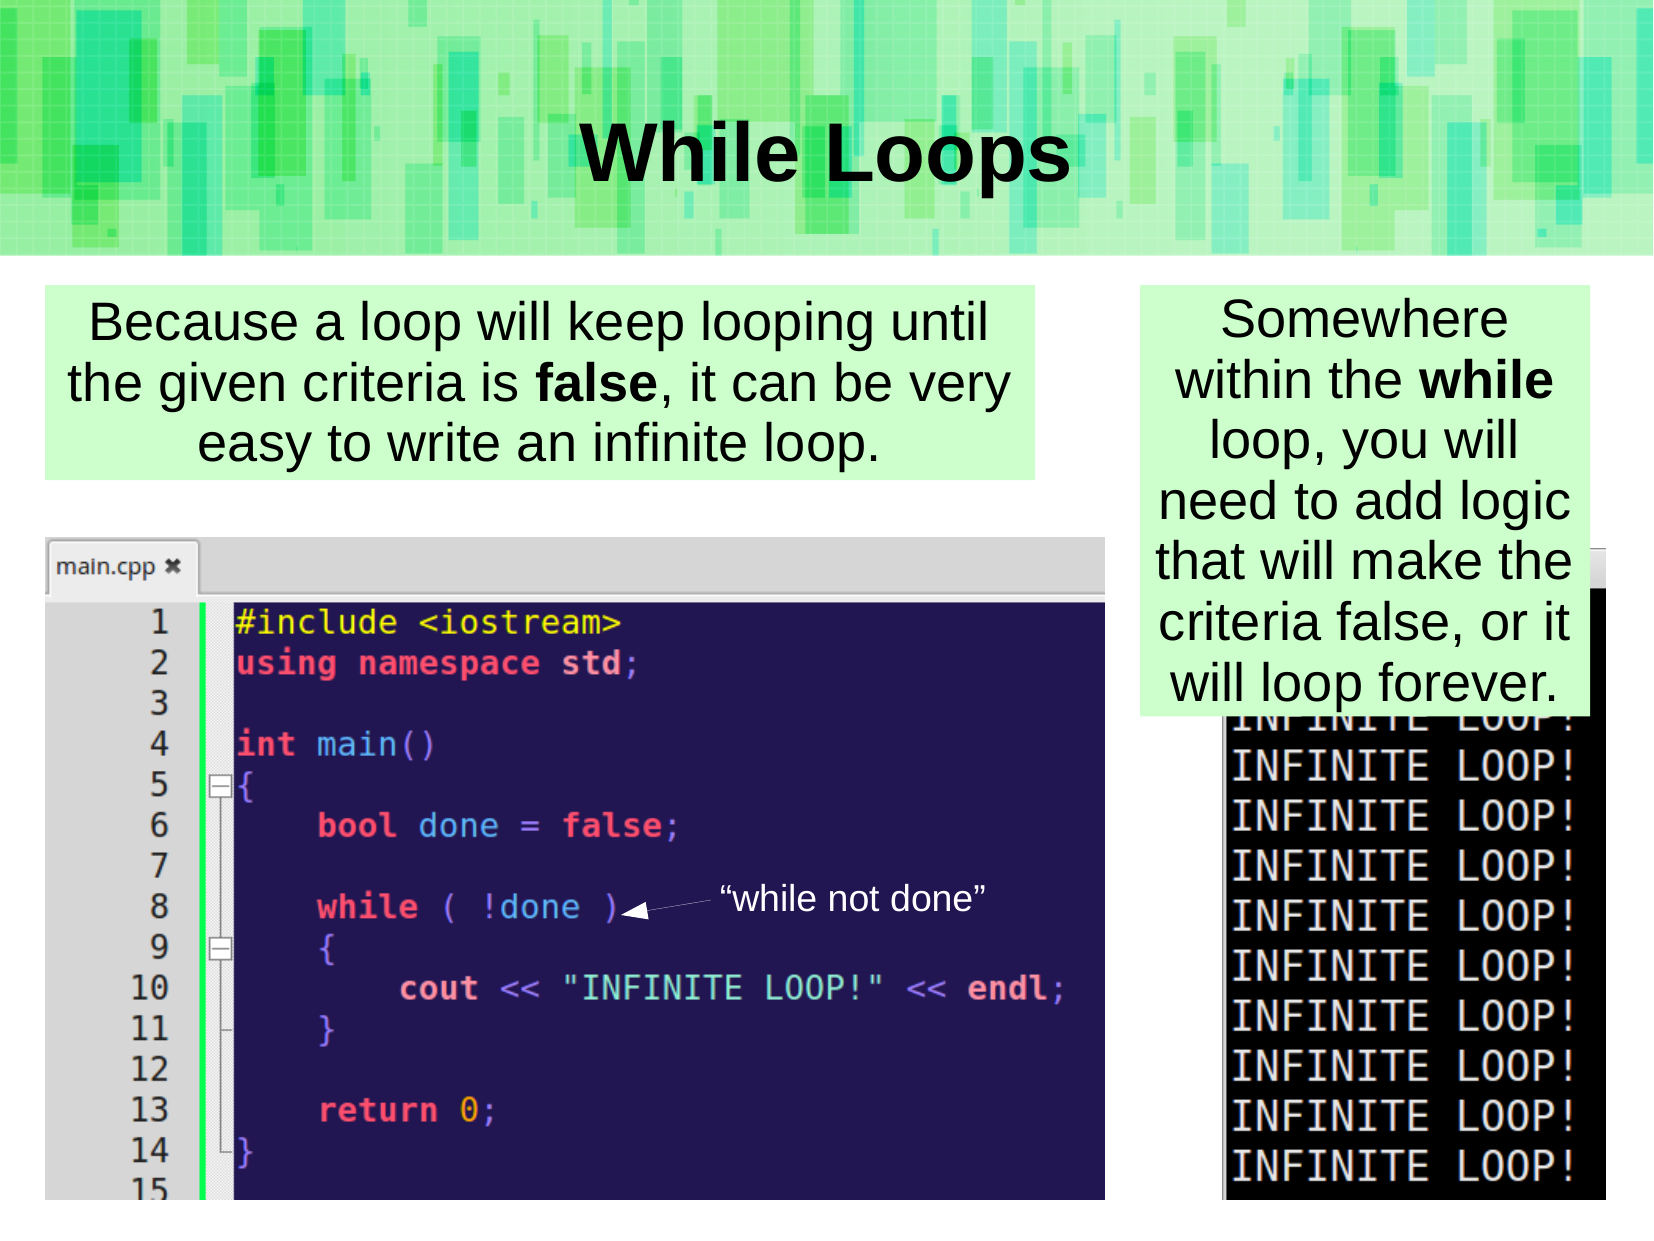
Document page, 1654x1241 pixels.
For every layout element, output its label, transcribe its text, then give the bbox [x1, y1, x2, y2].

text_box “while not done” [705, 870, 1126, 927]
picture [0, 0, 1654, 1241]
title While Loops [82, 49, 1571, 257]
subtitle Because a loop will keep looping until the given criteria is false, it can be very easy to write an infinite loop. [45, 285, 1036, 481]
text_box Somewhere within the while loop, you will need to add logic that will make the criteria false, or it will loop forever. [1140, 285, 1591, 717]
